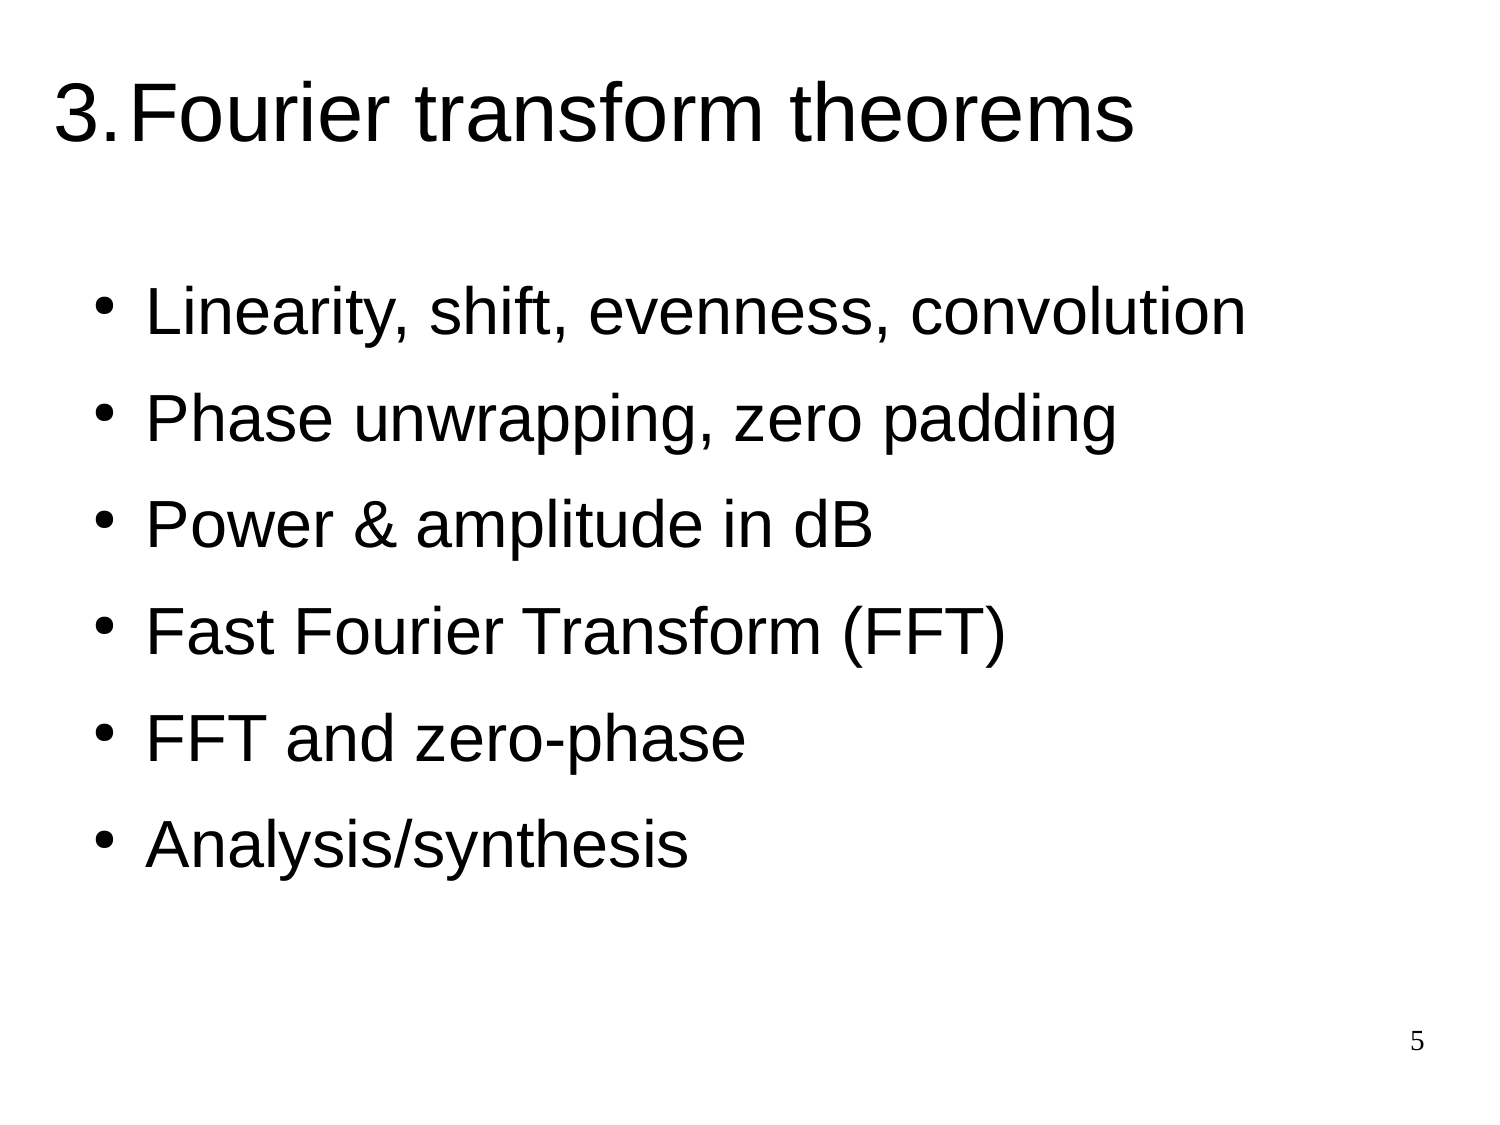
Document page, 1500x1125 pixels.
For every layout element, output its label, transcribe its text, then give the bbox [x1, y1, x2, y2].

list Linearity, shift, evenness, convolution Phase unwrapping, zero padding Power & amplitude in dB Fast Fourier Transform (FFT) FFT and zero-phase Analysis/synthesis [75, 263, 1425, 1006]
title 3. Fourier transform theorems [53, 18, 1403, 207]
